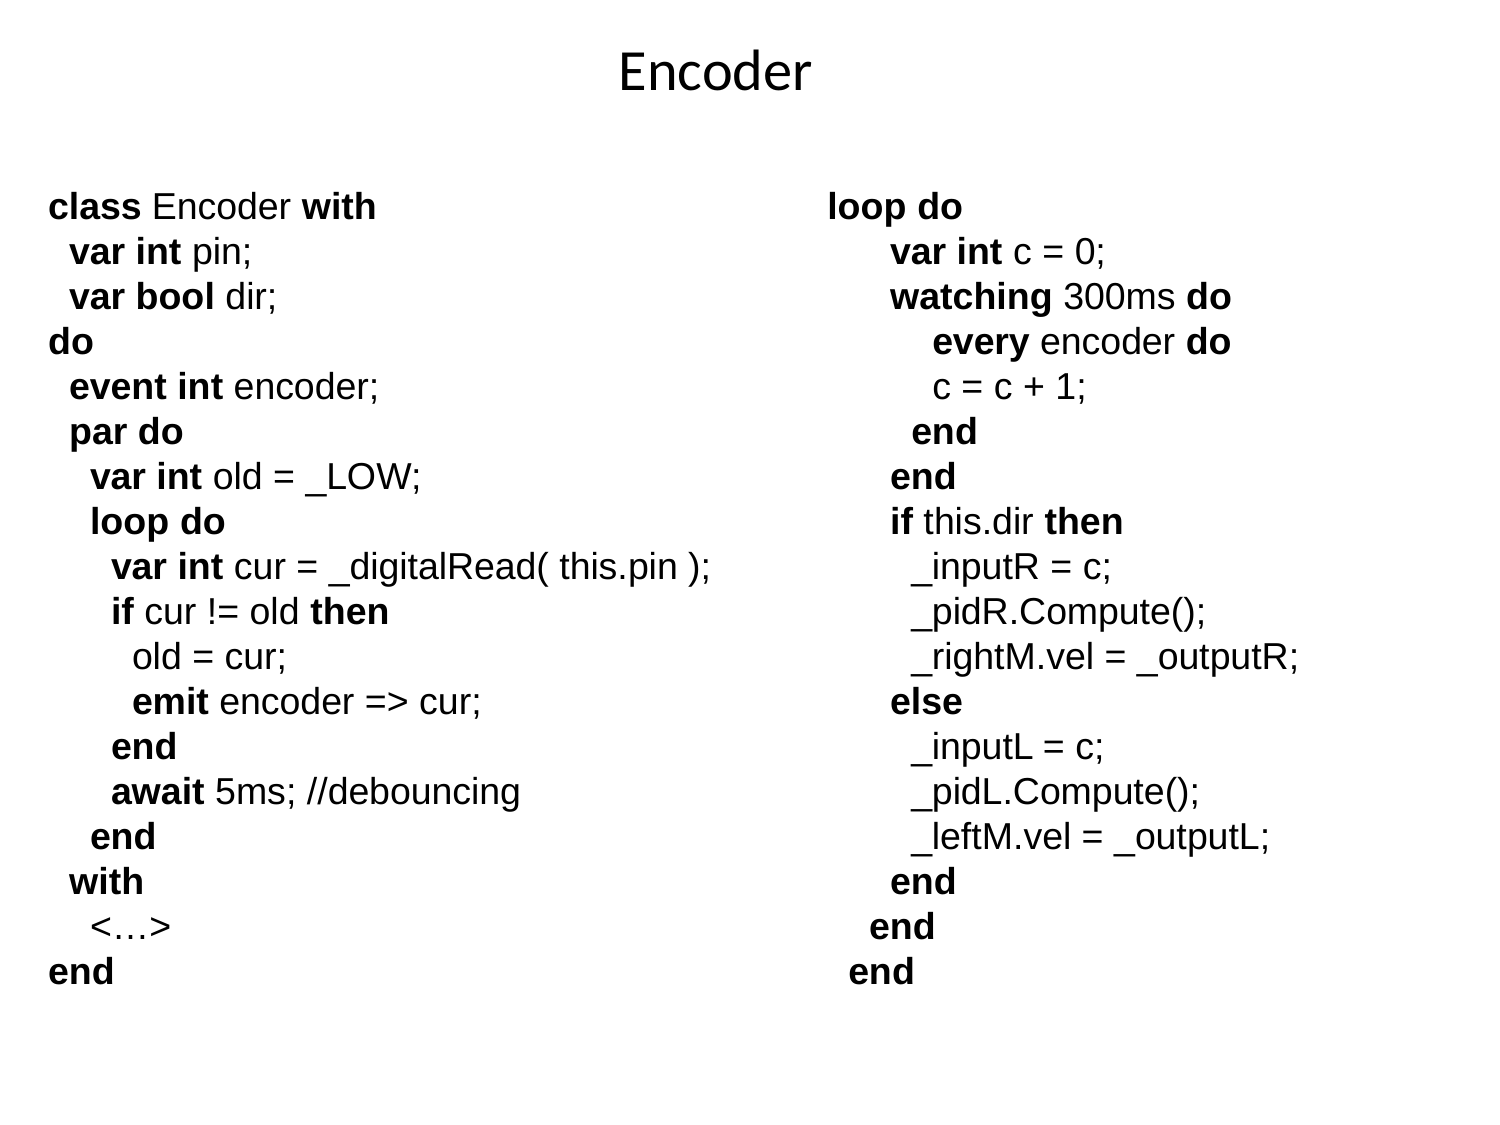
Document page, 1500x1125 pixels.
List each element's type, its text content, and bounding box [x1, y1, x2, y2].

text_box loop do var int c = 0; watching 300ms do every encoder do c = c + 1; end end if this.dir then _inputR = c; _pidR.Compute(); _rightM.vel = _outputR; else _inputL = c; _pidL.Compute(); _leftM.vel = _outputL; end end end [812, 174, 1500, 1000]
text_box class Encoder with var int pin; var bool dir; do event int encoder; par do var int old = _LOW; loop do var int cur = _digitalRead( this.pin ); if cur != old then old = cur; emit encoder => cur; end await 5ms; //debouncing end with <…> end [33, 174, 784, 1045]
text_box Encoder [604, 24, 872, 110]
